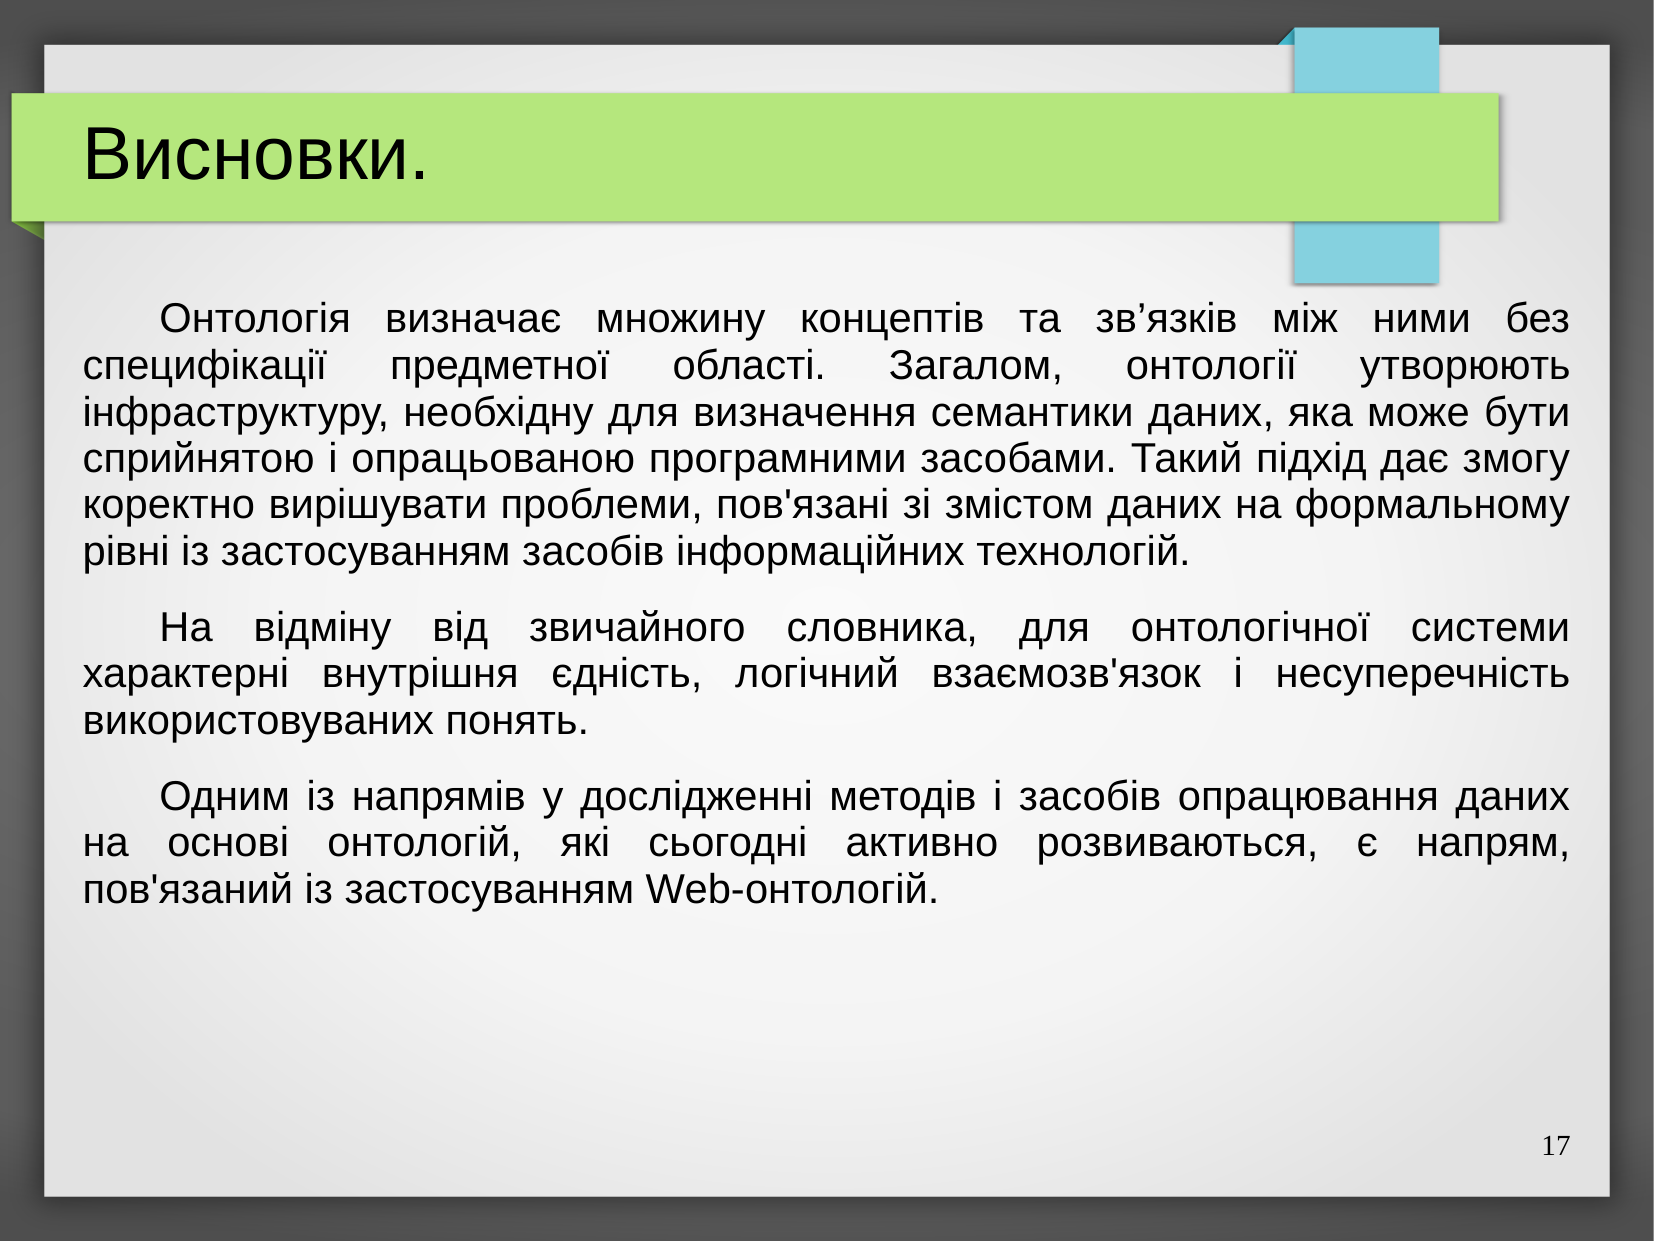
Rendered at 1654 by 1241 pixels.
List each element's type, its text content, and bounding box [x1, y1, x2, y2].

picture [0, 0, 1654, 1241]
list Онтологія визначає множину концептів та зв’язків між ними без специфікації предметної області. Загалом, онтології утворюють інфраструктуру, необхідну для визначення семантики даних, яка може бути сприйнятою і опрацьованою програмними засобами. Такий підхід дає змогу коректно вирішувати проблеми, пов'язані зі змістом даних на формальному рівні із застосуванням засобів інформаційних технологій. На відміну від звичайного словника, для онтологічної системи характерні внутрішня єдність, логічний взаємозв'язок і несуперечність використовуваних понять. Одним із напрямів у дослідженні методів і засобів опрацювання даних на основі онтологій, які сьогодні активно розвиваються, є напрям, пов'язаний із застосуванням Web-онтологій. [82, 295, 1571, 1015]
title Висновки. [82, 94, 1264, 213]
